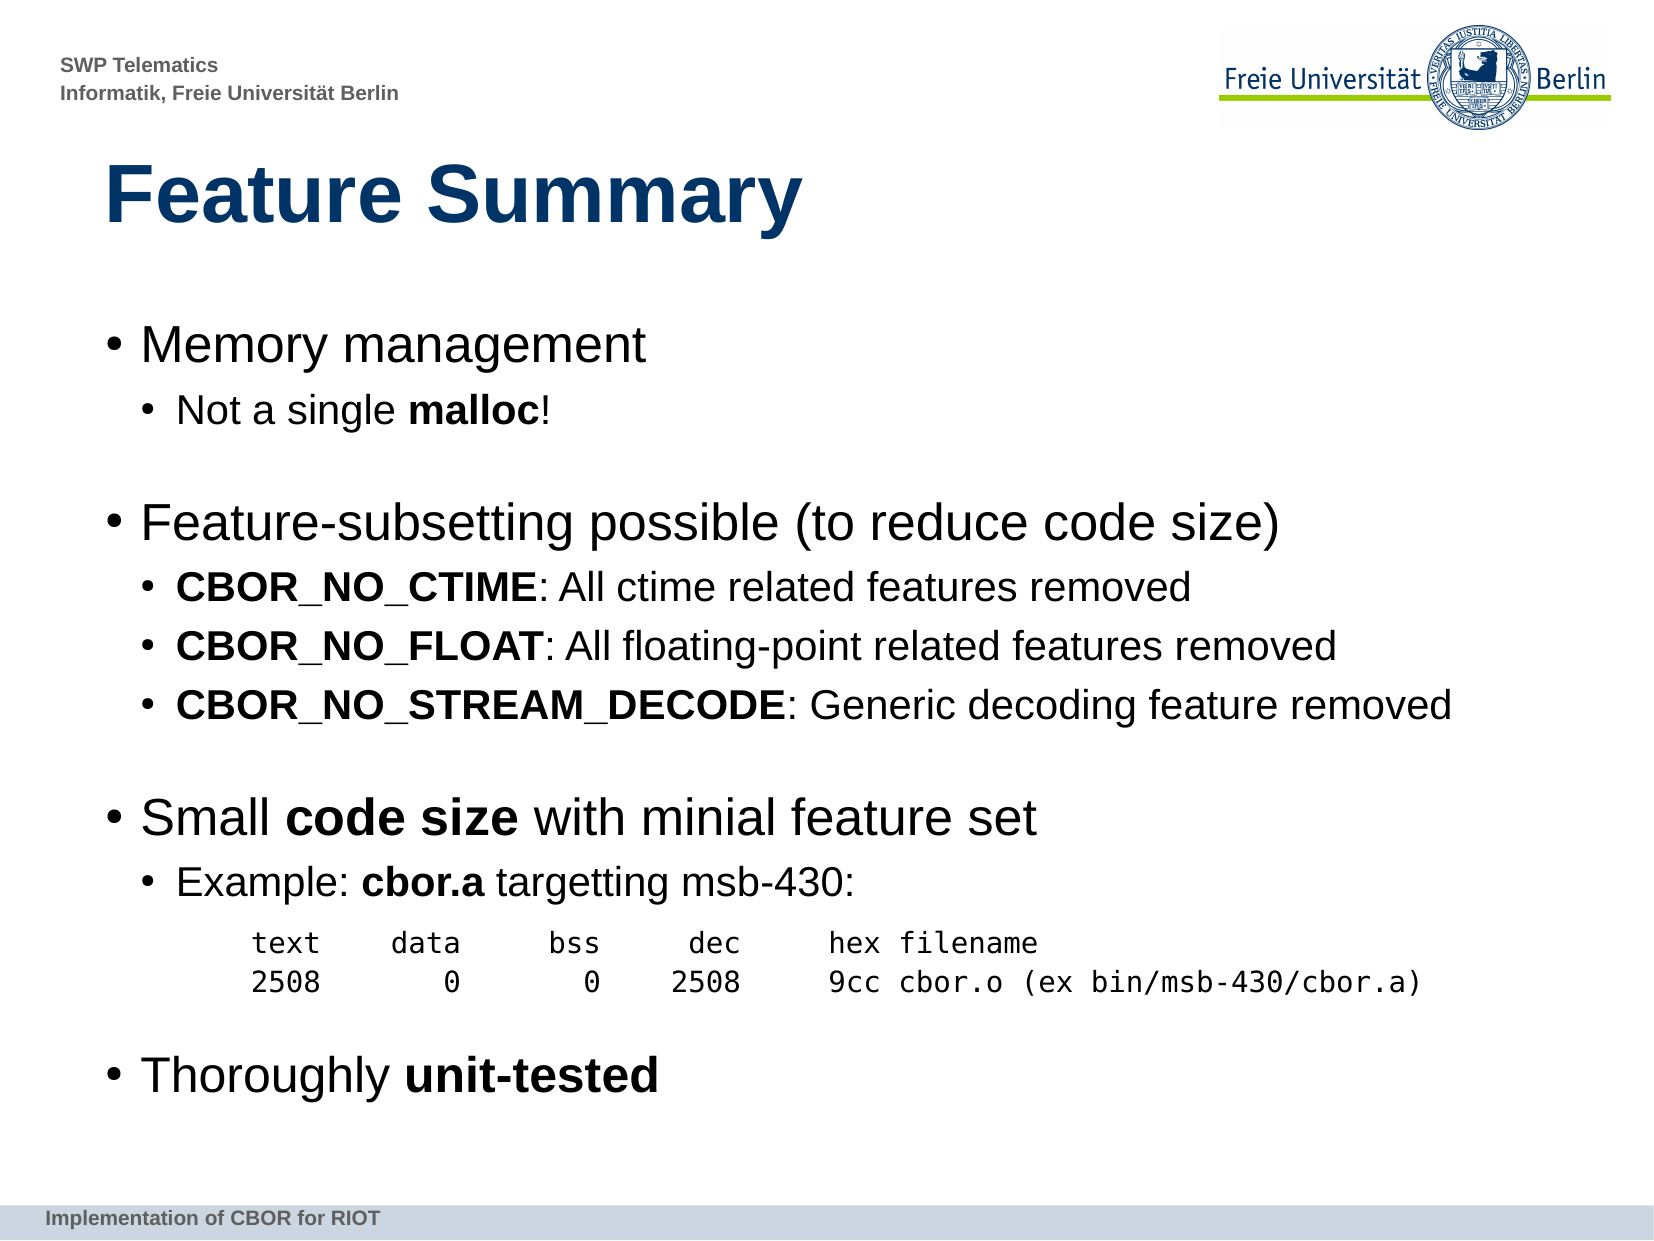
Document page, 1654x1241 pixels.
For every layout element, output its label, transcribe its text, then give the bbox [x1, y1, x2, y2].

title Feature Summary [45, 147, 1609, 260]
list Memory management Not a single malloc! Feature-subsetting possible (to reduce code size) CBOR_NO_CTIME: All ctime related features removed CBOR_NO_FLOAT: All floating-point related features removed CBOR_NO_STREAM_DECODE: Generic decoding feature removed Small code size with minial feature set Example: cbor.a targetting msb-430: text data bss dec hex filename 2508 0 0 2508 9cc cbor.o (ex bin/msb-430/cbor.a) Thoroughly unit-tested [105, 314, 1654, 1156]
picture [1219, 25, 1611, 130]
